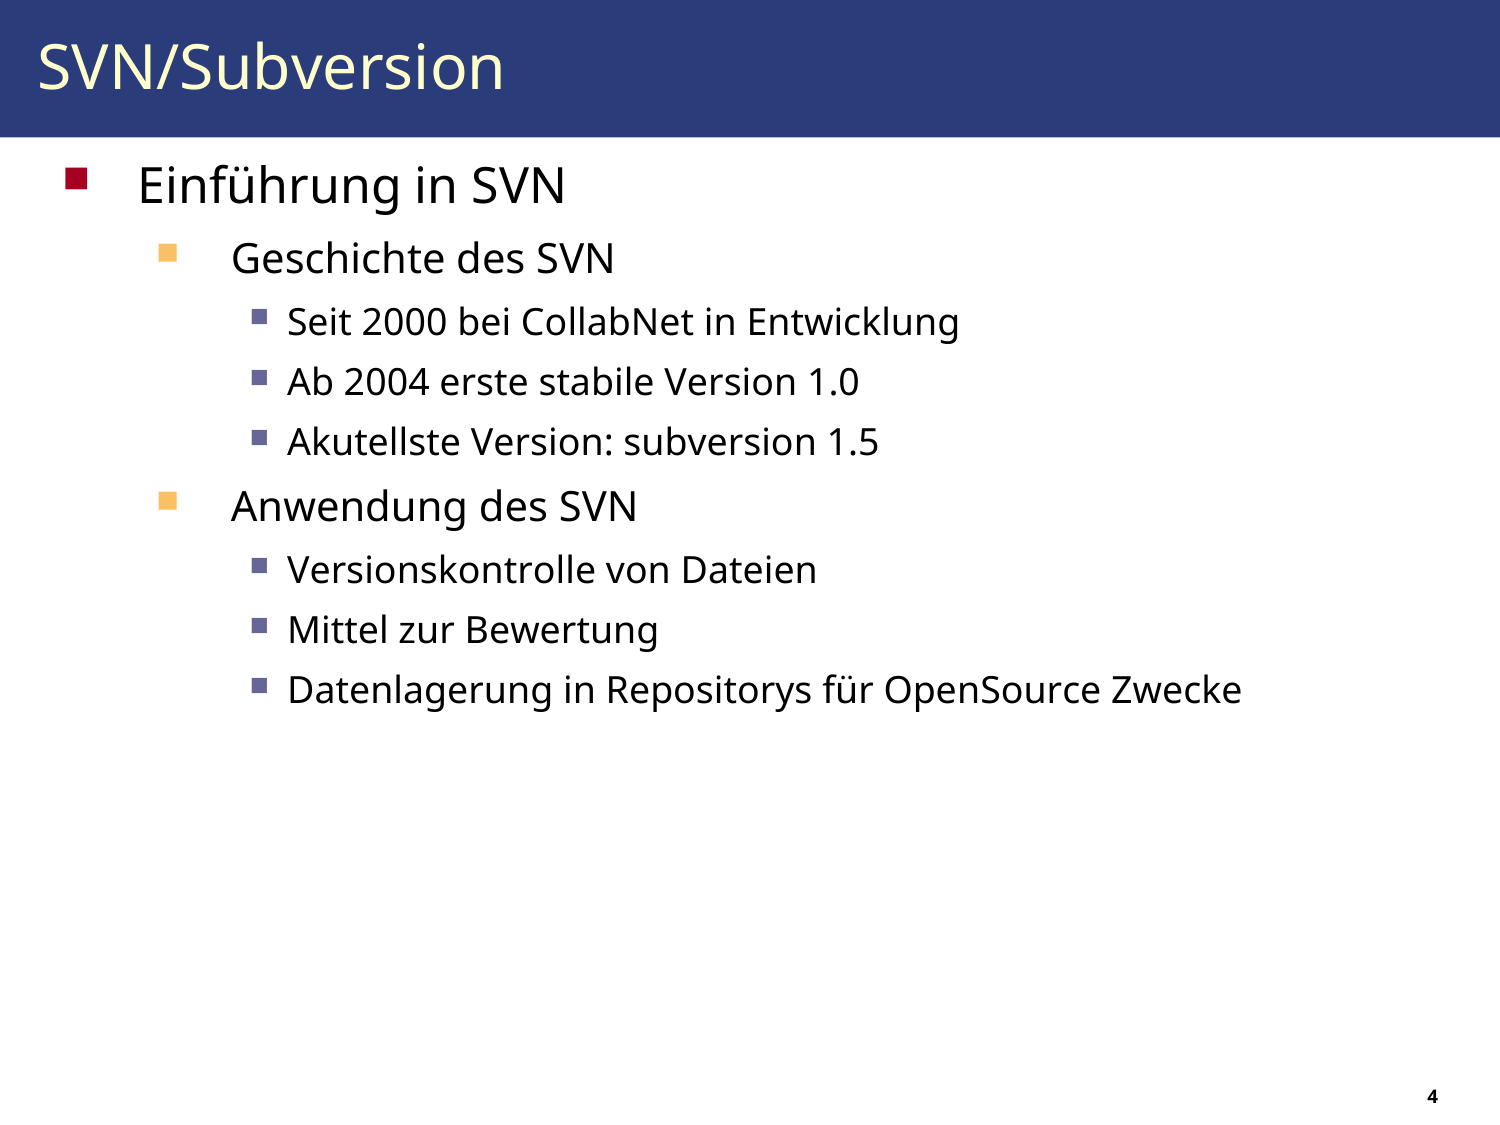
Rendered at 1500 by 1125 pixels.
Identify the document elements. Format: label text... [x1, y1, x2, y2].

title SVN/Subversion [37, 22, 1476, 109]
list Einführung in SVN Geschichte des SVN Seit 2000 bei CollabNet in Entwicklung Ab 2004 erste stabile Version 1.0 Akutellste Version: subversion 1.5 Anwendung des SVN Versionskontrolle von Dateien Mittel zur Bewertung Datenlagerung in Repositorys für OpenSource Zwecke [62, 149, 1450, 1073]
